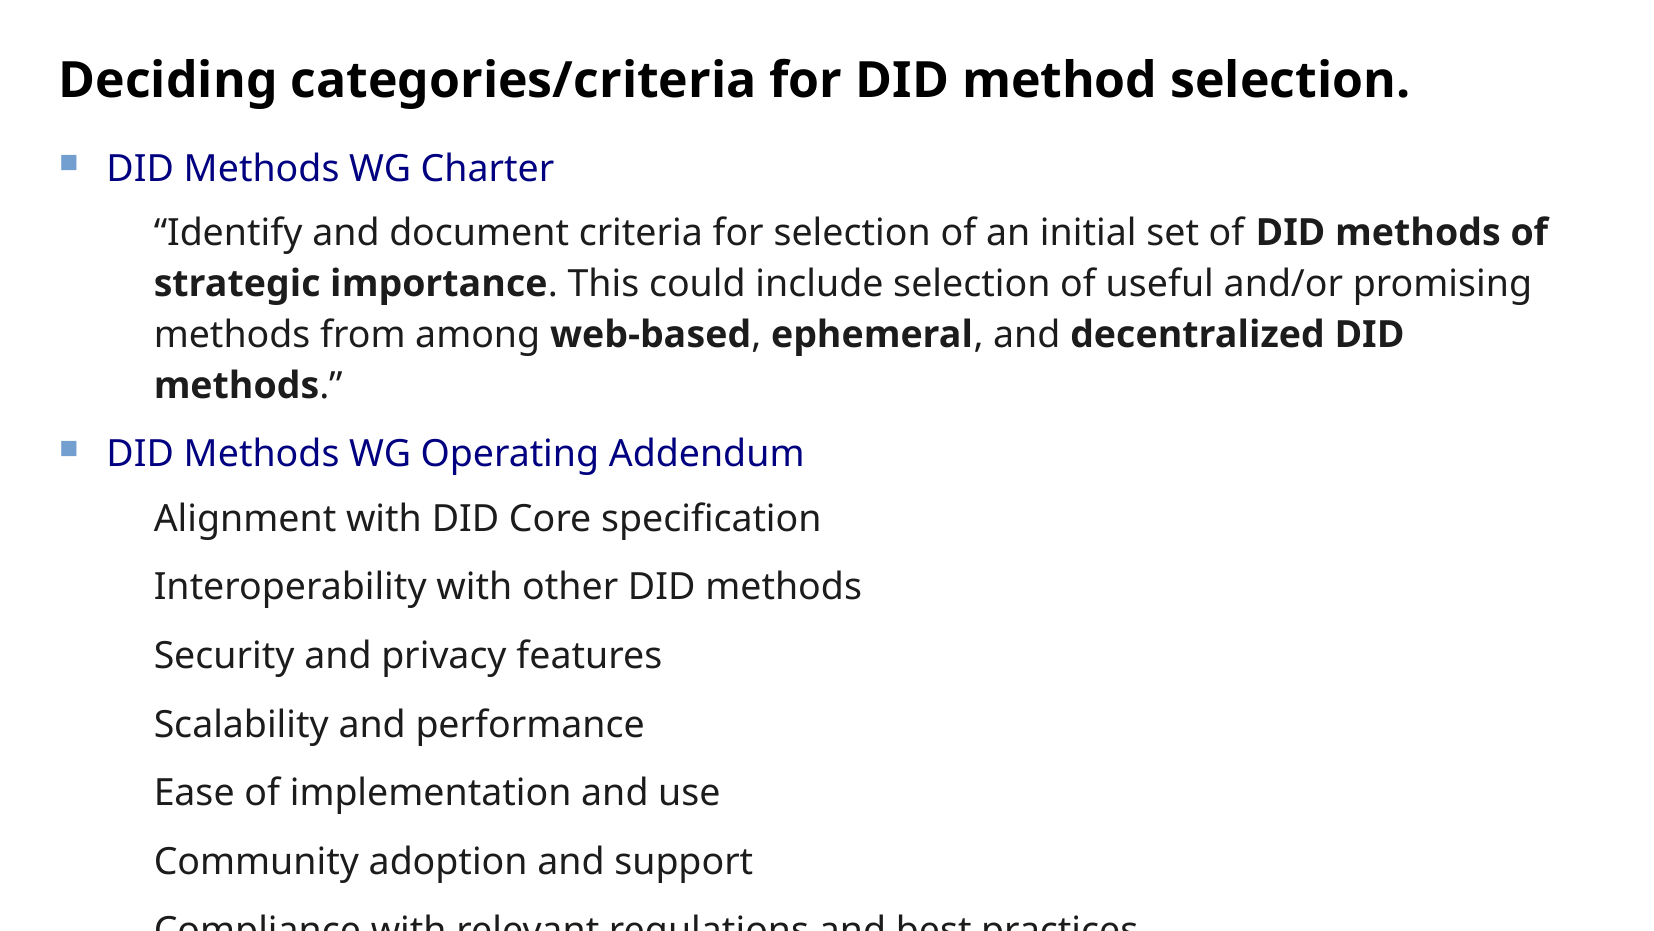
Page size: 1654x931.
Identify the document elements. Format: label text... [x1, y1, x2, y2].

list DID Methods WG Charter “Identify and document criteria for selection of an initial set of DID methods of strategic importance. This could include selection of useful and/or promising methods from among web-based, ephemeral, and decentralized DID methods.” DID Methods WG Operating Addendum Alignment with DID Core specification Interoperability with other DID methods Security and privacy features Scalability and performance Ease of implementation and use Community adoption and support Compliance with relevant regulations and best practices Diversity of the set of selected methods [59, 141, 1583, 668]
title Deciding categories/criteria for DID method selection. [0, 44, 1595, 178]
